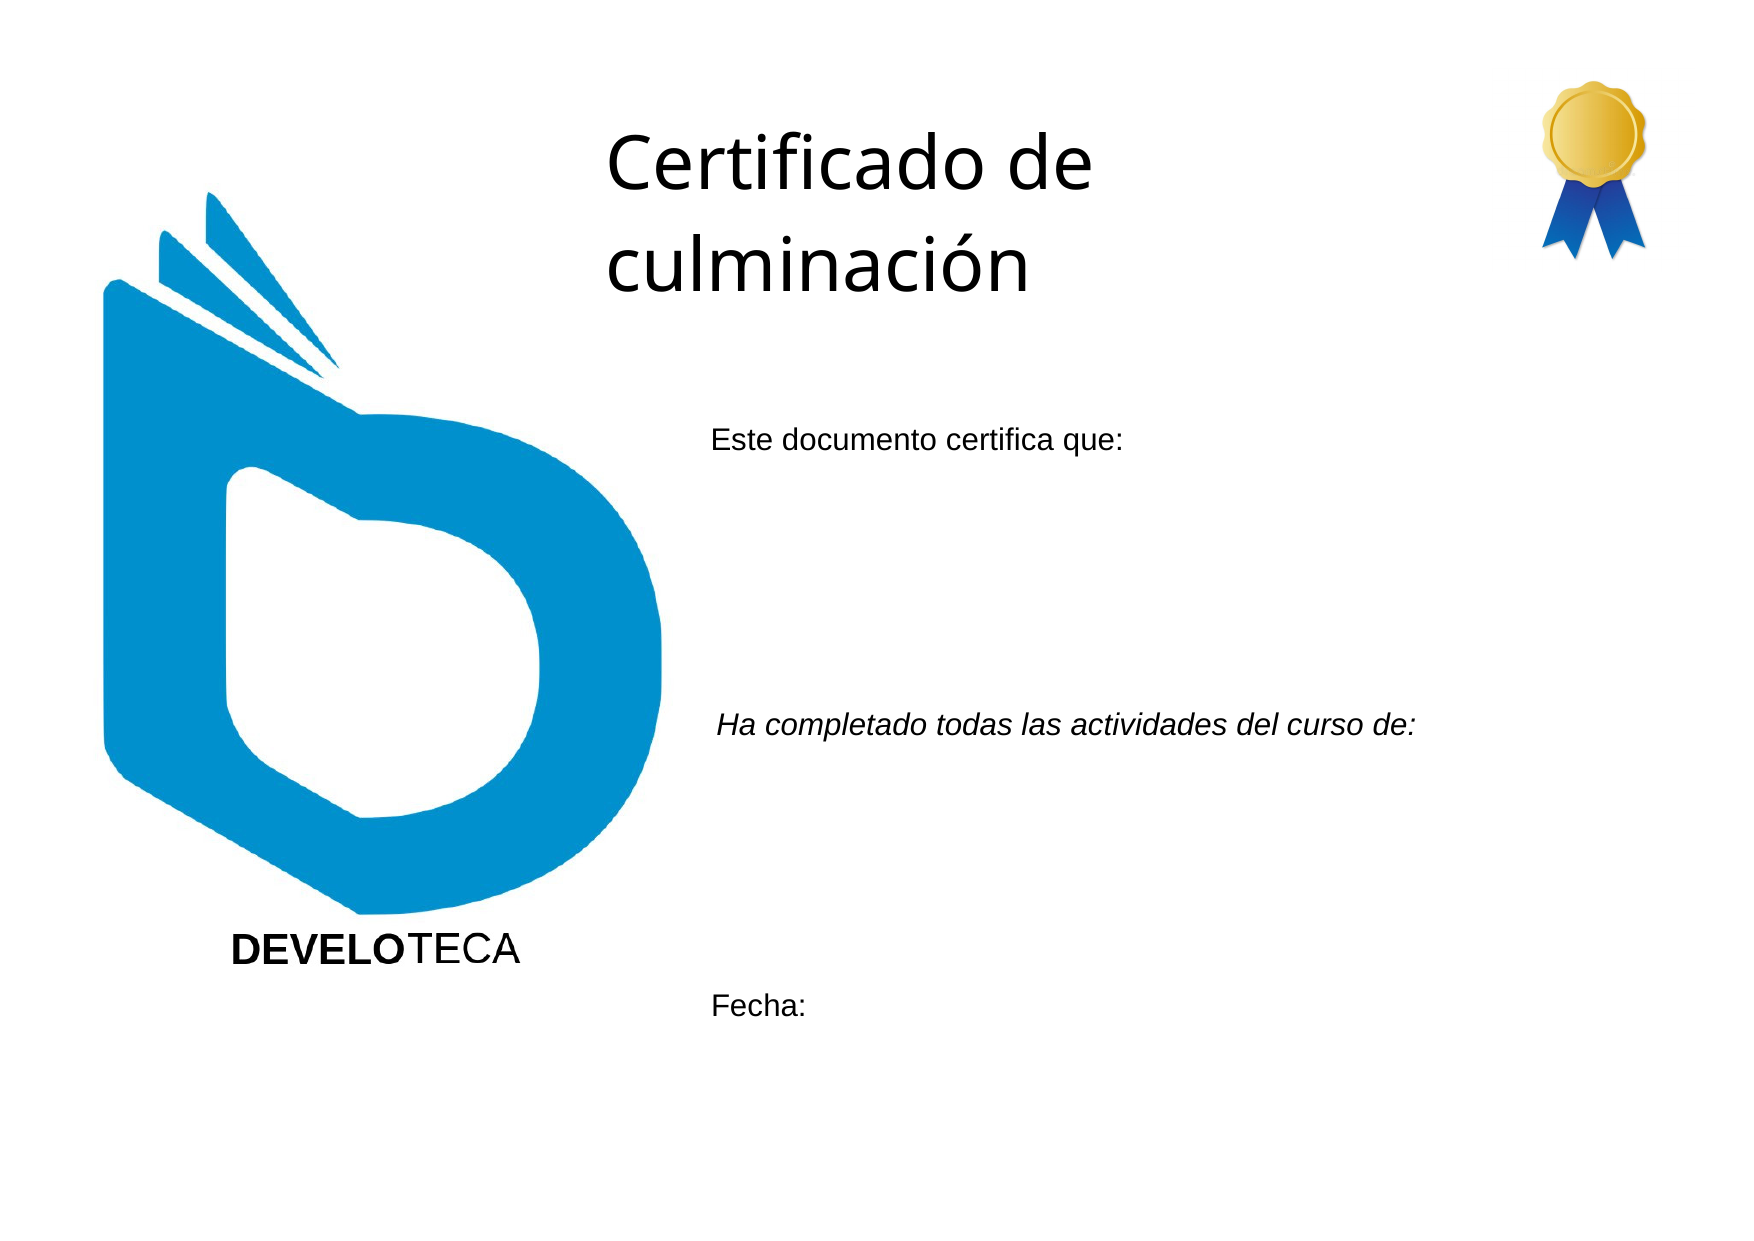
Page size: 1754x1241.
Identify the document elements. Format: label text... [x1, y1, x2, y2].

text_box Certificado de culminación [590, 101, 1536, 222]
text_box Ha completado todas las actividades del curso de: [701, 700, 1441, 750]
text_box Este documento certifica que: [695, 415, 1146, 465]
text_box Fecha: [696, 980, 827, 1031]
picture [67, 183, 674, 975]
picture [1492, 68, 1695, 272]
